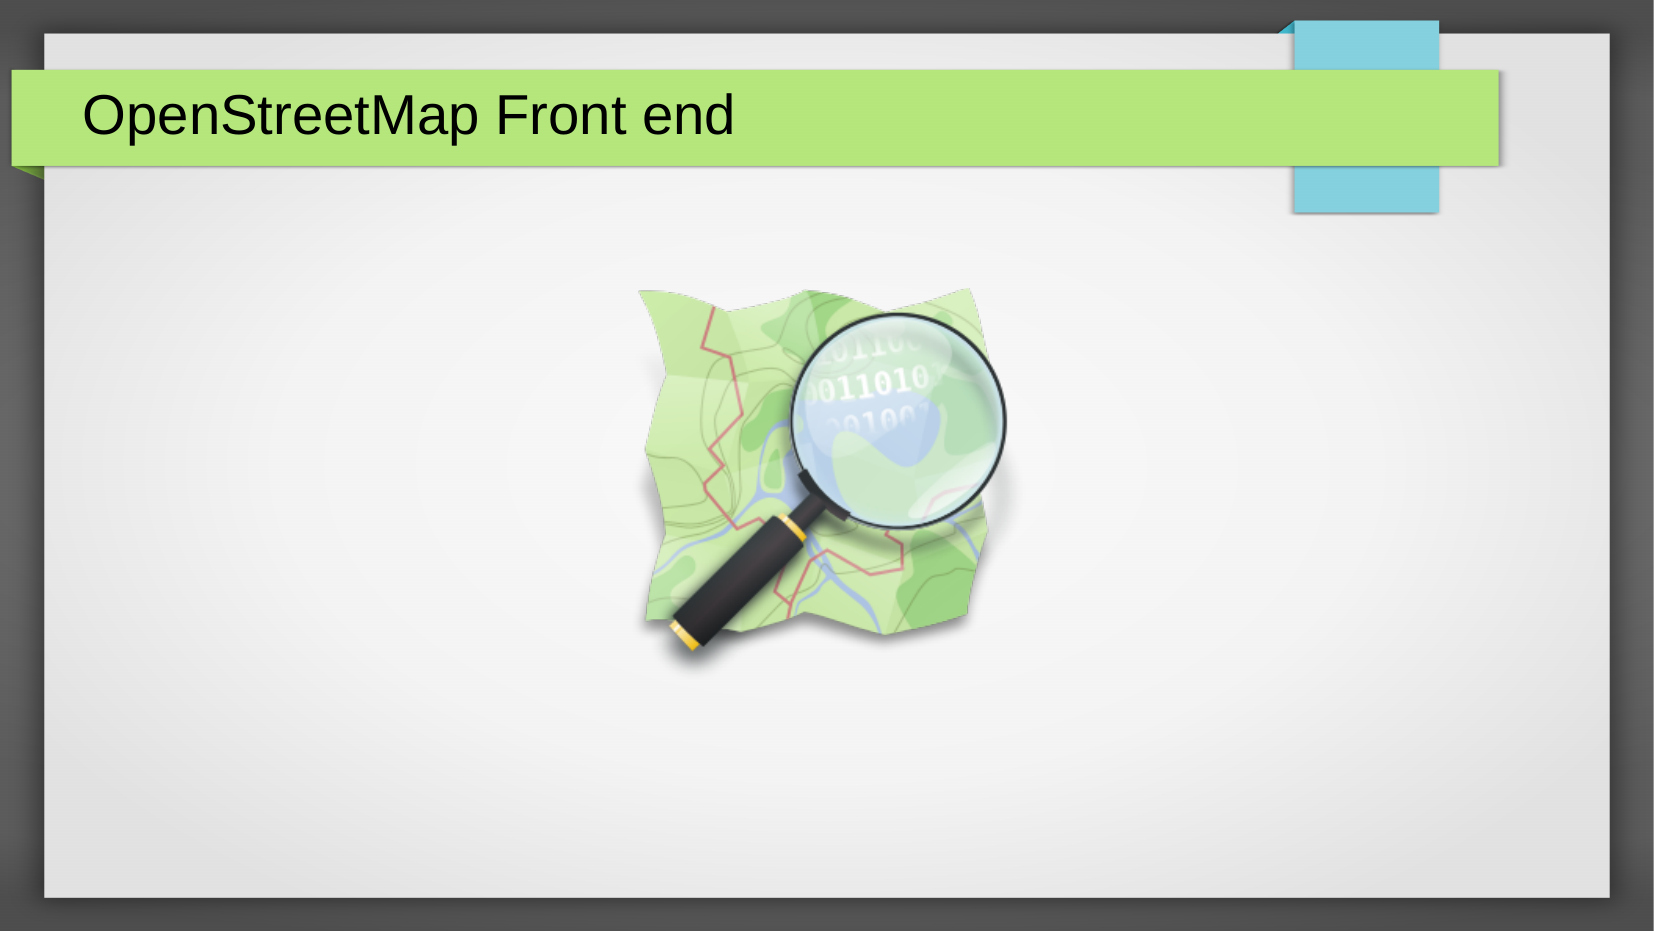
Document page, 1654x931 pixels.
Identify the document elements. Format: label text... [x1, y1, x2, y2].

title OpenStreetMap Front end [82, 70, 1264, 160]
picture [0, 0, 1654, 931]
